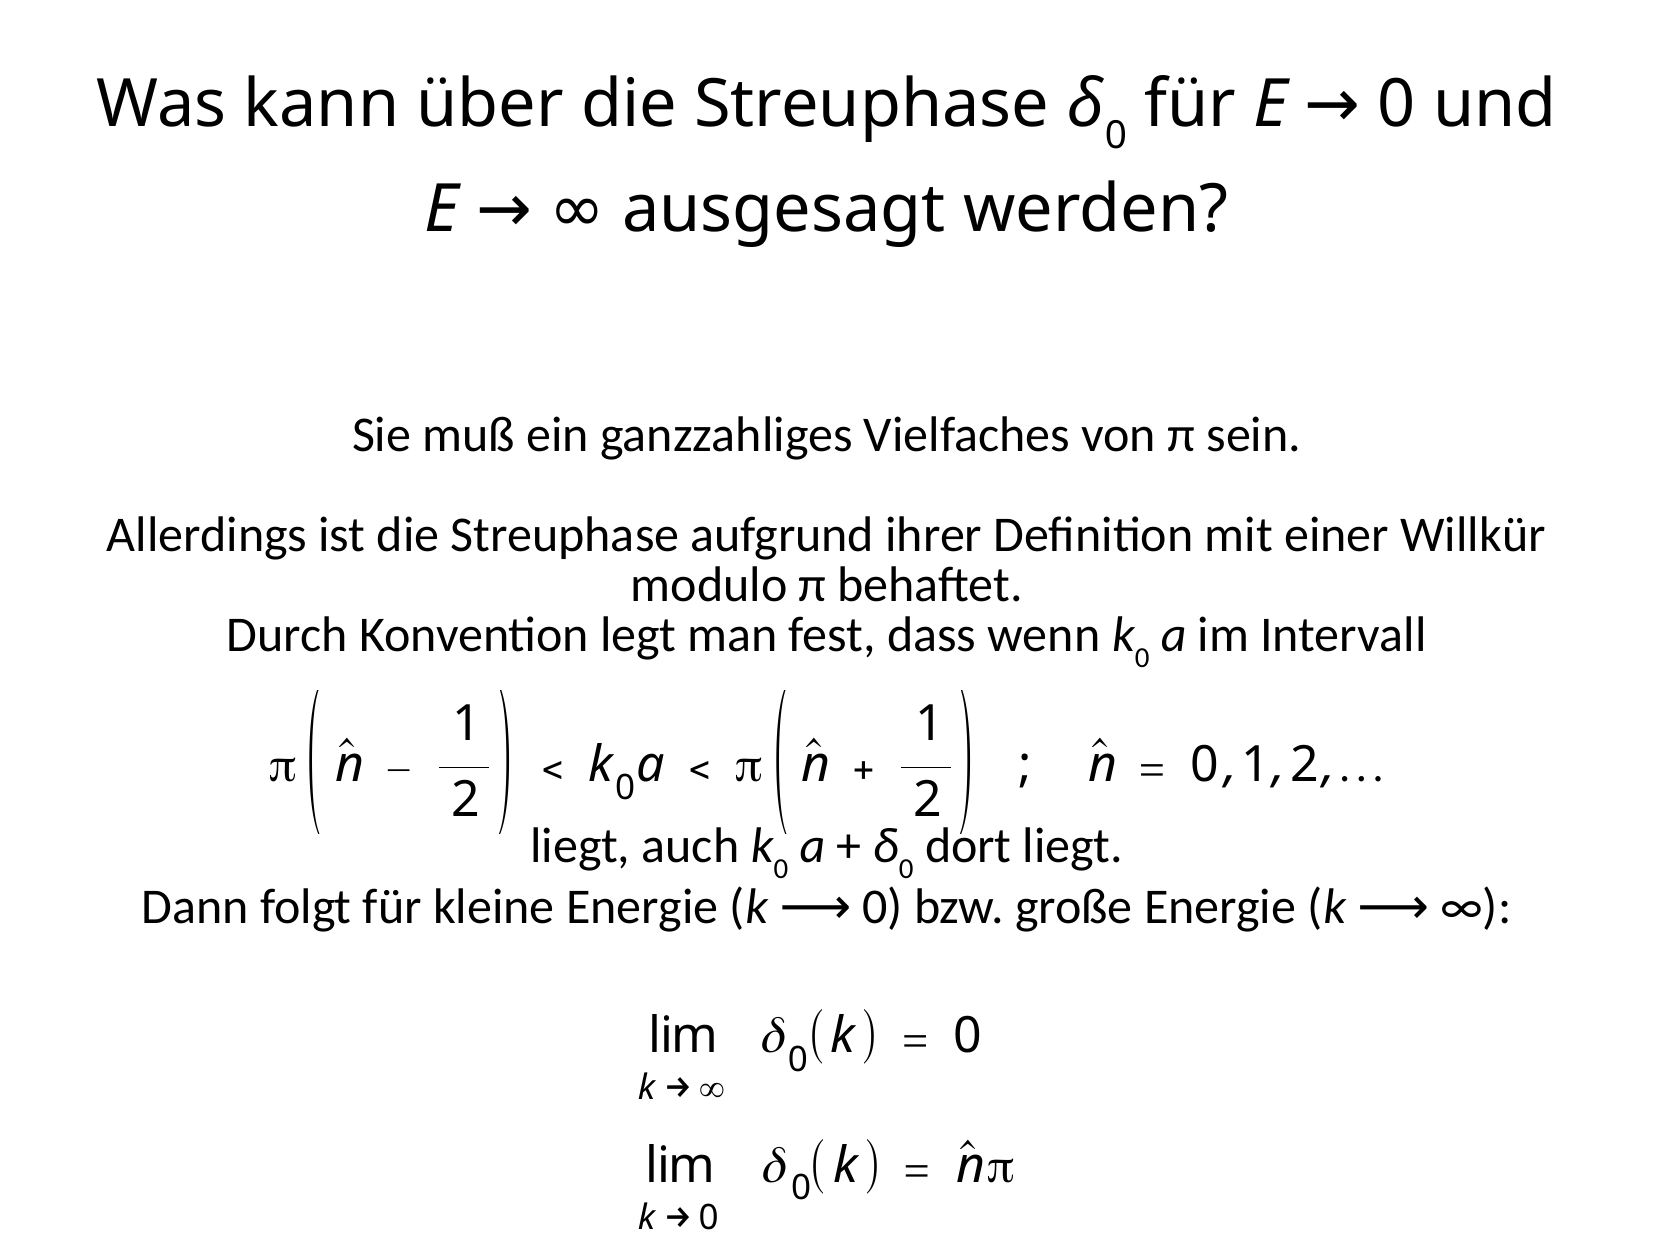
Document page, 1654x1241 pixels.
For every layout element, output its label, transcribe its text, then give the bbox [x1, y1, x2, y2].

title Was kann über die Streuphase δ0 für E → 0 und E → ∞ ausgesagt werden? [82, 49, 1571, 242]
chart [631, 1005, 1022, 1239]
subtitle Sie muß ein ganzzahliges Vielfaches von π sein. Allerdings ist die Streuphase aufgrund ihrer Definition mit einer Willkür modulo π behaftet. Durch Konvention legt man fest, dass wenn k0 a im Intervall liegt, auch k0 a + δ0 dort liegt. Dann folgt für kleine Energie (k ⟶ 0) bzw. große Energie (k ⟶ ∞): [82, 242, 1571, 1058]
chart [261, 690, 1392, 834]
